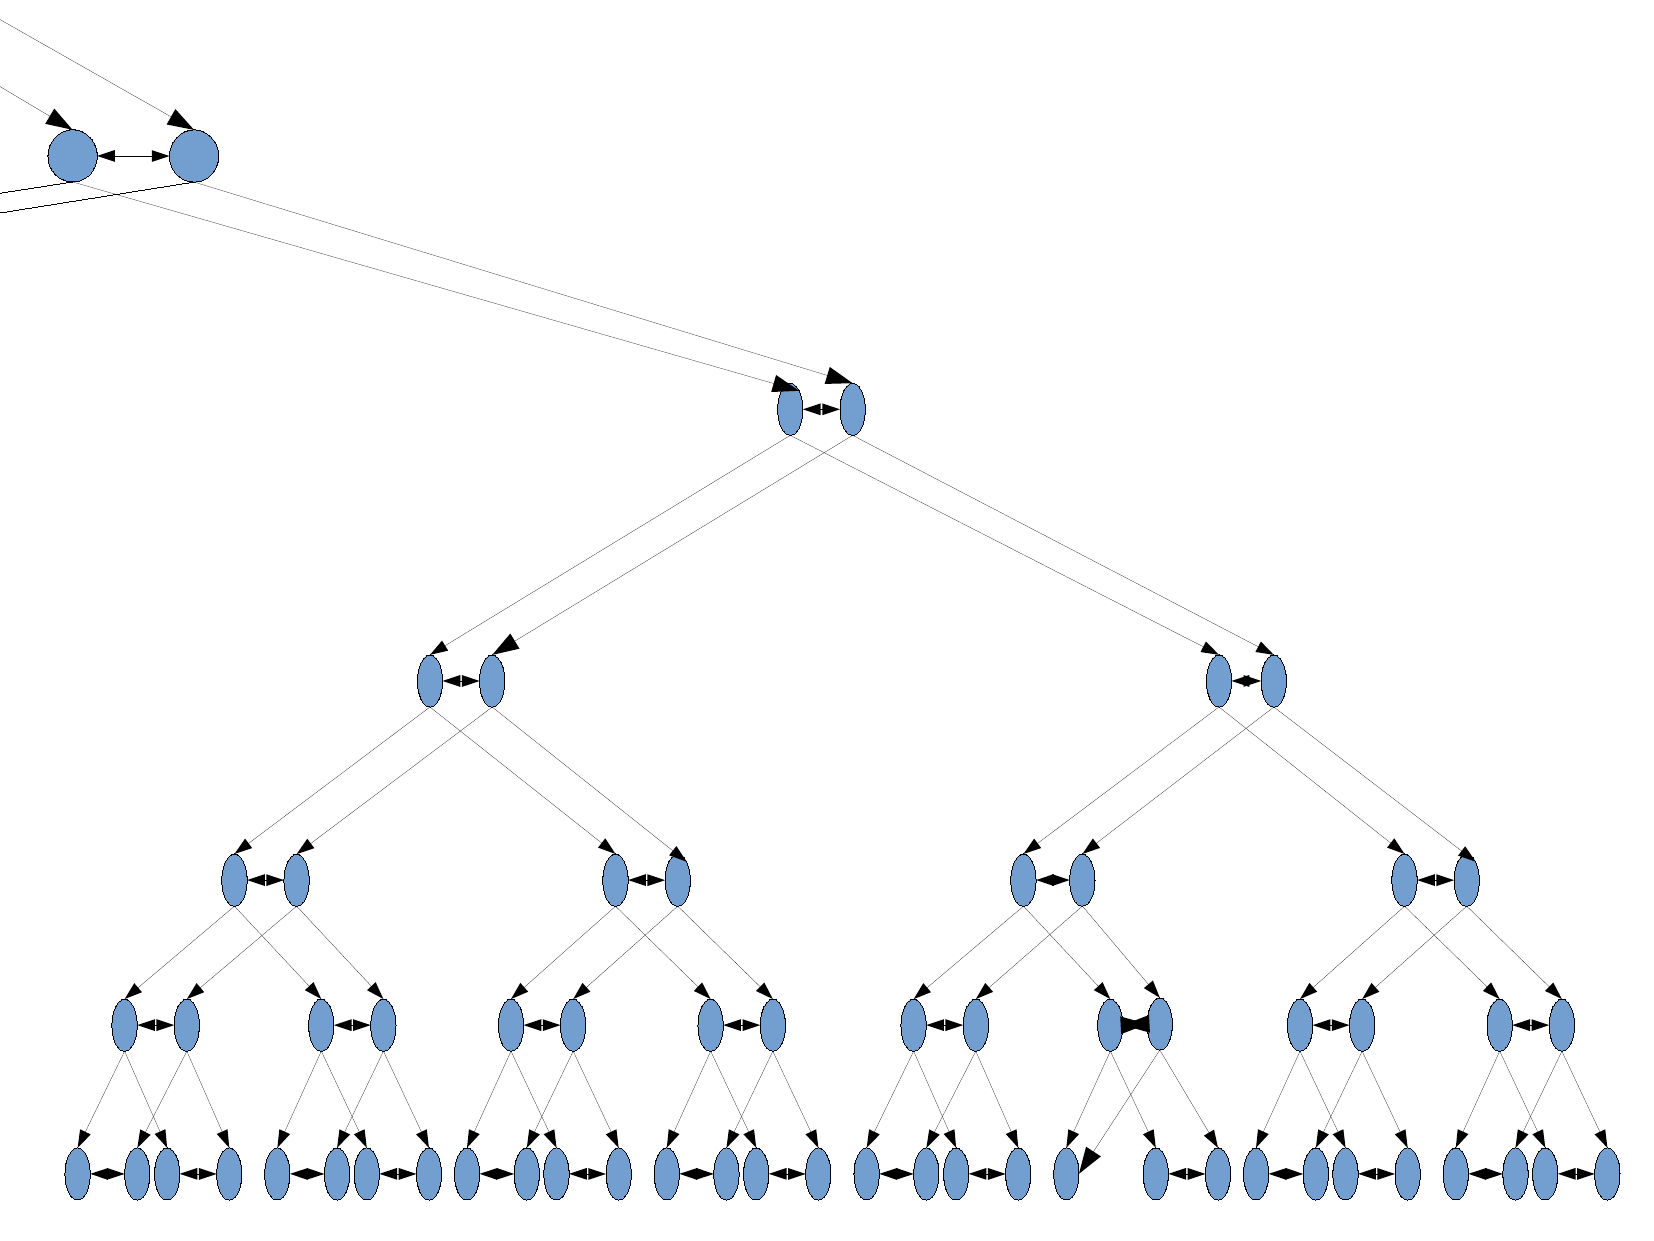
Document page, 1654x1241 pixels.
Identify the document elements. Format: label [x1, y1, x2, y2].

text_box [416, 1147, 442, 1201]
text_box [1594, 1147, 1621, 1201]
text_box [853, 1147, 880, 1200]
text_box [1261, 654, 1287, 707]
text_box [370, 999, 397, 1052]
text_box [283, 854, 310, 906]
text_box [1487, 999, 1513, 1052]
text_box [900, 999, 927, 1052]
text_box [1053, 1147, 1079, 1200]
text_box [943, 1148, 969, 1200]
text_box [606, 1147, 632, 1201]
text_box [805, 1147, 831, 1201]
text_box [1549, 999, 1575, 1051]
text_box [697, 999, 724, 1052]
text_box [1005, 1148, 1031, 1201]
text_box [124, 1147, 150, 1201]
text_box [1532, 1148, 1558, 1200]
text_box [1303, 1148, 1329, 1201]
text_box [1010, 854, 1037, 906]
text_box [324, 1147, 350, 1201]
text_box [1502, 1147, 1529, 1201]
text_box [514, 1148, 540, 1201]
text_box [1205, 1148, 1231, 1201]
text_box [1454, 857, 1480, 906]
text_box [111, 999, 138, 1052]
text_box [840, 383, 866, 435]
text_box [47, 129, 98, 182]
text_box [777, 391, 803, 435]
text_box [560, 999, 586, 1052]
text_box [743, 1148, 769, 1200]
text_box [1287, 999, 1313, 1051]
text_box [913, 1147, 939, 1201]
text_box [760, 999, 786, 1051]
text_box [479, 654, 505, 707]
text_box [1143, 1147, 1169, 1200]
text_box [64, 1147, 91, 1200]
text_box [154, 1148, 180, 1200]
text_box [1391, 854, 1418, 906]
text_box [665, 857, 691, 906]
text_box [790, 383, 799, 390]
text_box [1332, 1147, 1359, 1200]
text_box [1243, 1147, 1269, 1200]
text_box [654, 1147, 680, 1200]
text_box [354, 1147, 380, 1200]
text_box [417, 655, 443, 707]
text_box [543, 1147, 570, 1200]
text_box [216, 1147, 242, 1201]
text_box [1097, 999, 1123, 1052]
text_box [1206, 655, 1232, 707]
text_box [1395, 1147, 1421, 1201]
text_box [1069, 854, 1096, 906]
text_box [308, 999, 334, 1052]
text_box [498, 999, 524, 1051]
text_box [1349, 999, 1375, 1052]
text_box [454, 1147, 480, 1200]
text_box [169, 129, 219, 182]
text_box [713, 1147, 740, 1201]
text_box [221, 854, 248, 906]
text_box [264, 1147, 290, 1200]
text_box [1147, 997, 1173, 1050]
text_box [174, 999, 200, 1052]
text_box [963, 999, 989, 1052]
text_box [1443, 1148, 1469, 1200]
text_box [602, 854, 629, 906]
